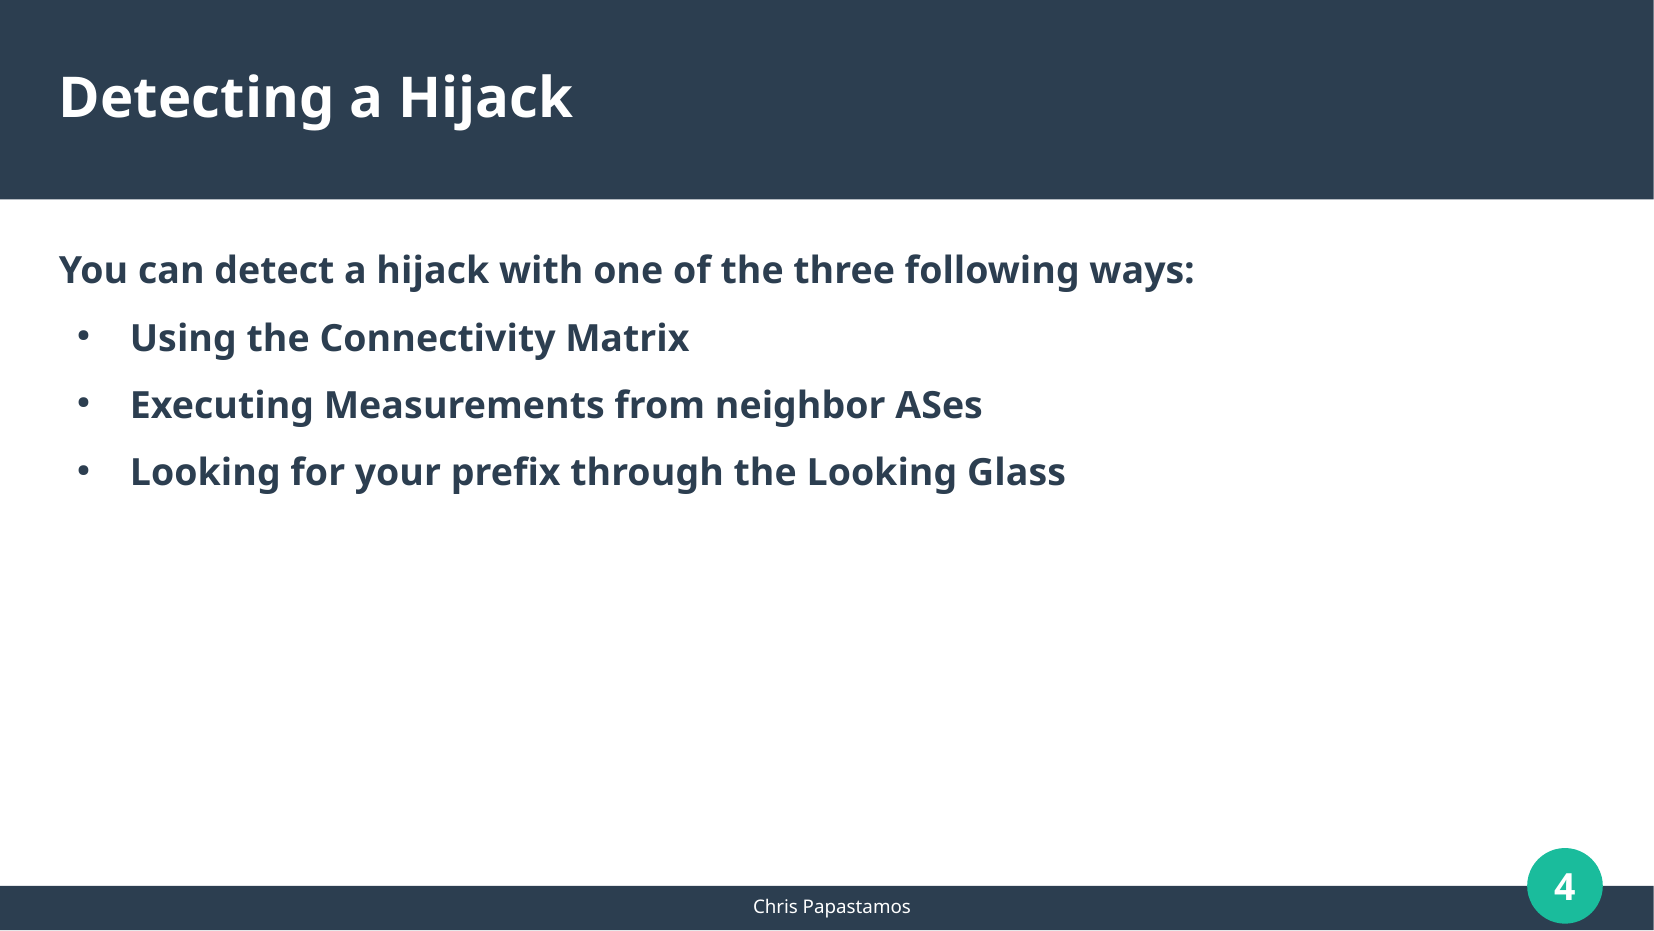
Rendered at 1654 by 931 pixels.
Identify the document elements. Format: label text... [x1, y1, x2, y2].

list You can detect a hijack with one of the three following ways: Using the Connectivity Matrix Executing Measurements from neighbor ASes Looking for your prefix through the Looking Glass [59, 243, 1595, 864]
title Detecting a Hijack [59, 37, 1595, 156]
text_box Chris Papastamos [638, 888, 1026, 926]
